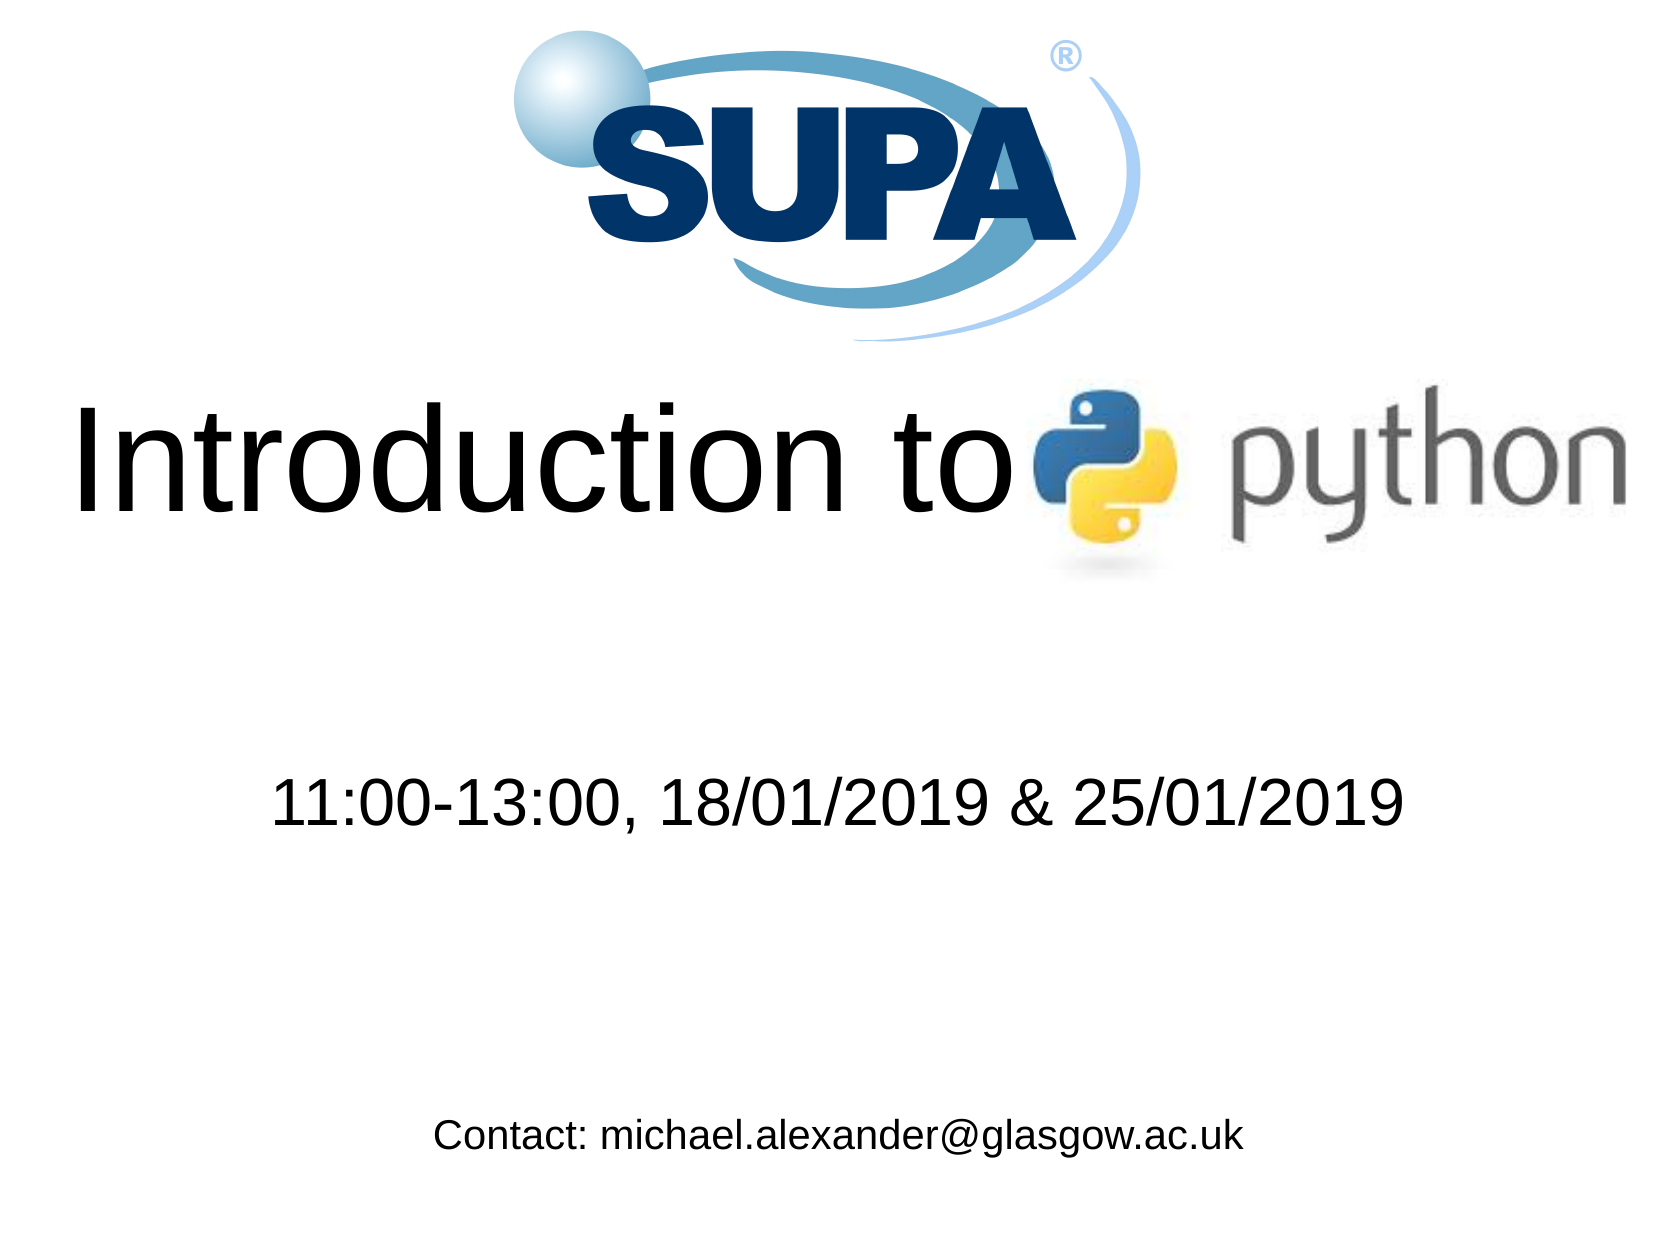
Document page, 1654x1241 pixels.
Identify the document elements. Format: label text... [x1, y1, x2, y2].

list 11:00-13:00, 18/01/2019 & 25/01/2019 Contact: michael.alexander@glasgow.ac.uk [94, 649, 1583, 1170]
picture [510, 21, 1654, 626]
title Introduction to [0, 348, 1288, 556]
